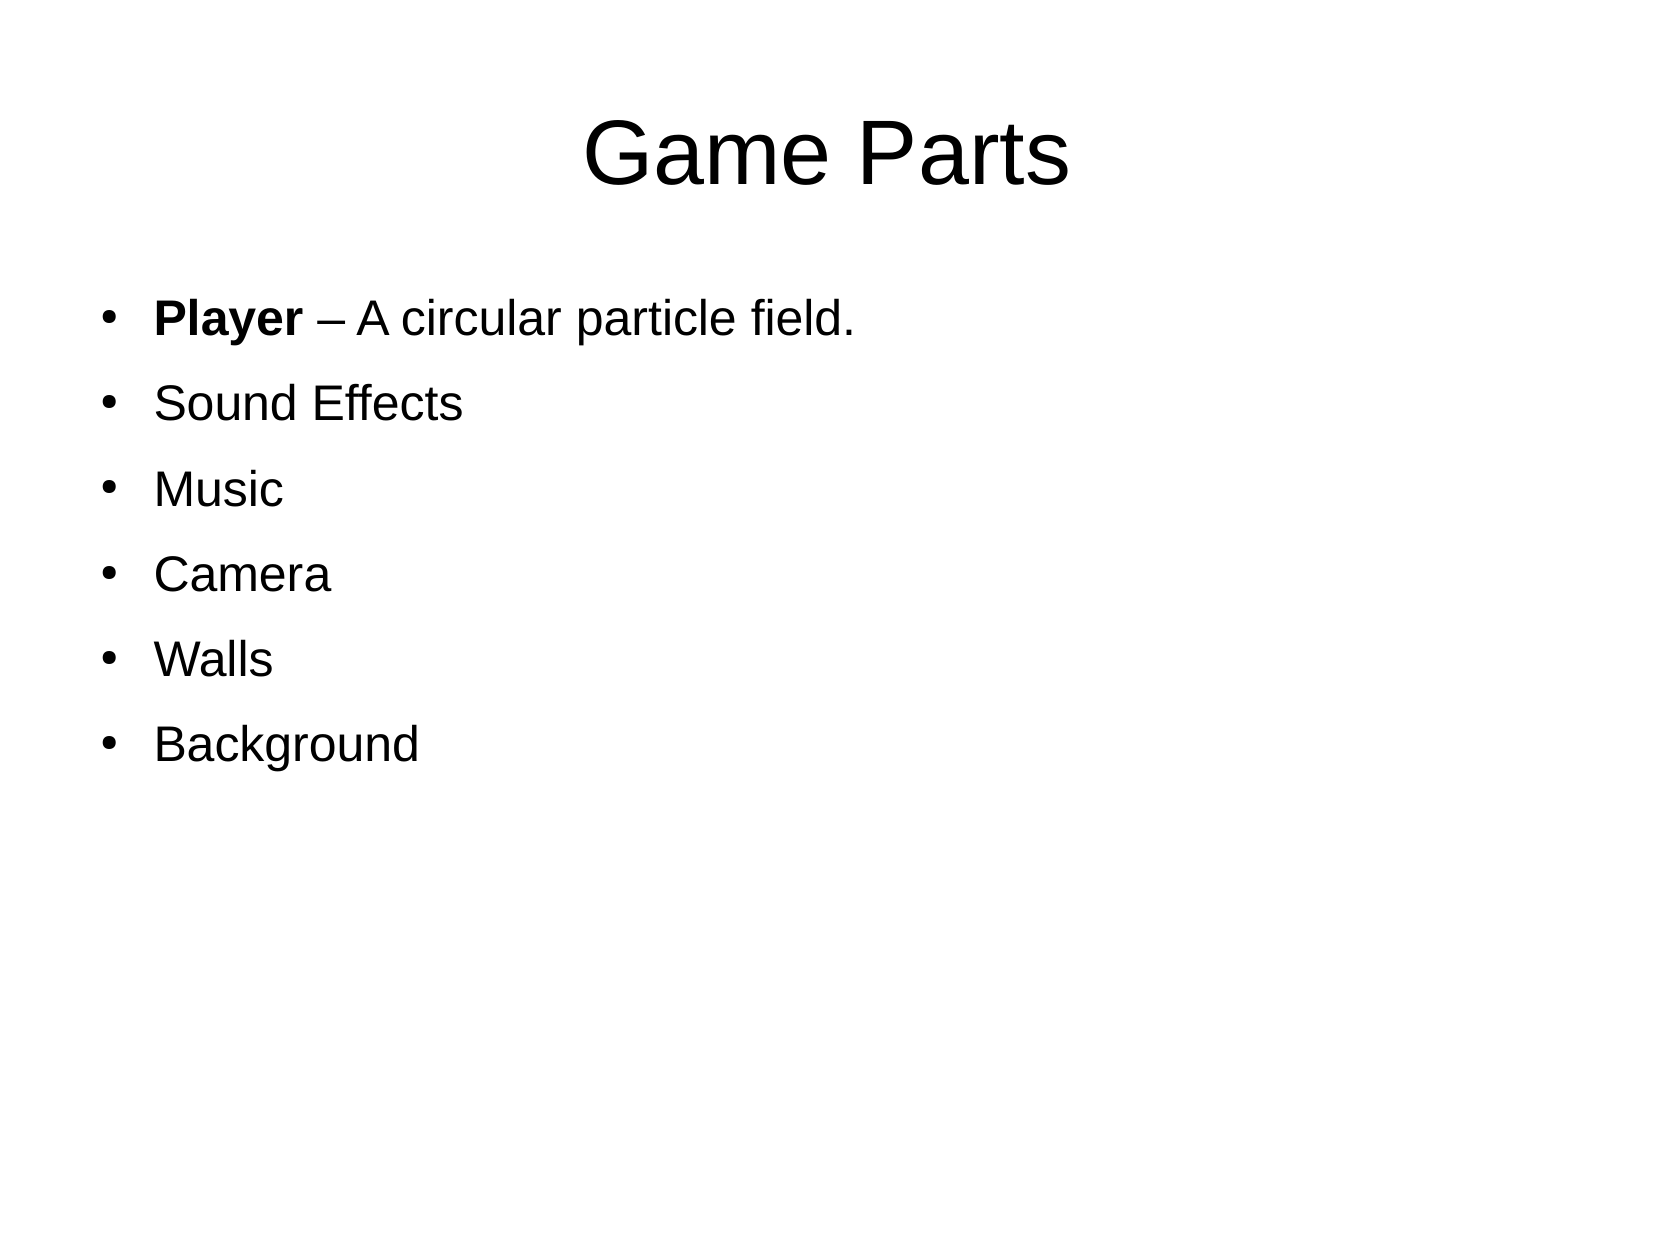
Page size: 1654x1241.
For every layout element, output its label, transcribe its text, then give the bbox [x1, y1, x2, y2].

list Player – A circular particle field. Sound Effects Music Camera Walls Background [82, 290, 1571, 1109]
title Game Parts [82, 49, 1571, 257]
